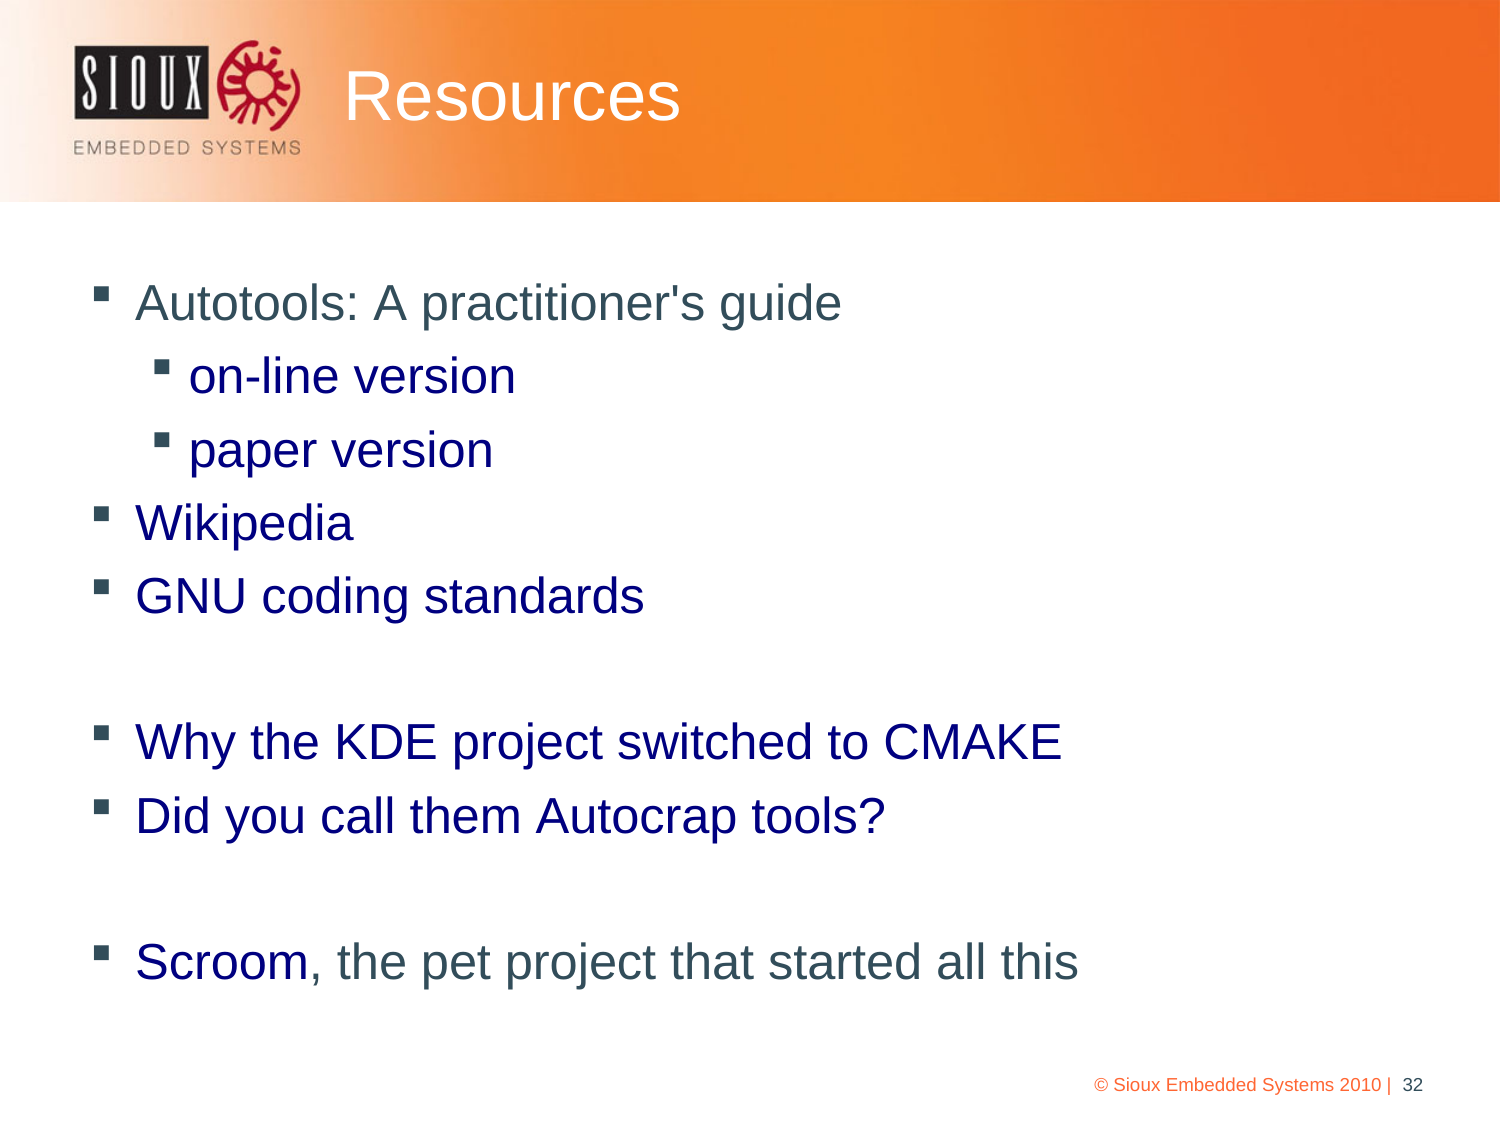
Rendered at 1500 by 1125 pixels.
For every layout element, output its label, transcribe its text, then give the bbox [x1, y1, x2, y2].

picture [0, 0, 1500, 202]
title Resources [329, 37, 1424, 163]
list Autotools: A practitioner's guide on-line version paper version Wikipedia GNU coding standards Why the KDE project switched to CMAKE Did you call them Autocrap tools? Scroom, the pet project that started all this [75, 262, 1426, 1005]
